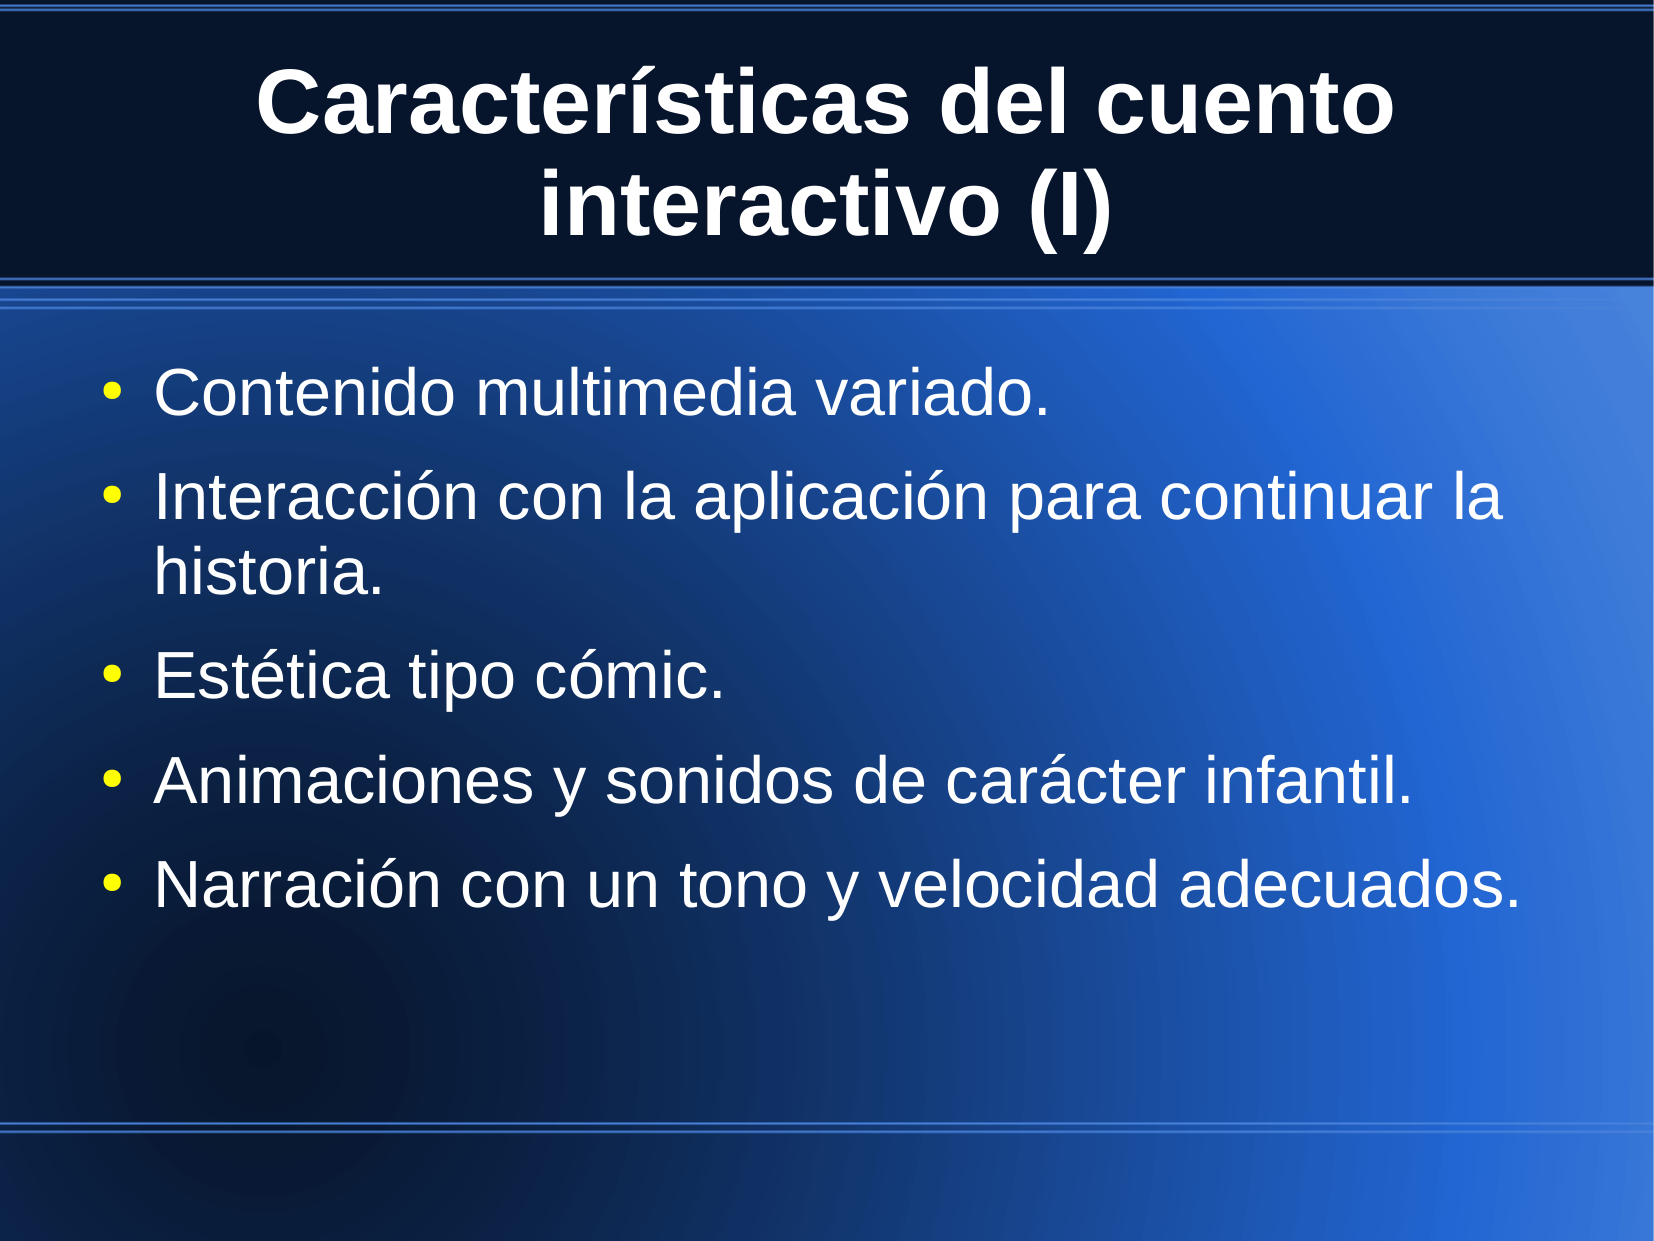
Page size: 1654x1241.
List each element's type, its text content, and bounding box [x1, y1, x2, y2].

picture [0, 0, 1654, 1241]
title Características del cuento interactivo (I) [82, 49, 1571, 257]
list Contenido multimedia variado. Interacción con la aplicación para continuar la historia. Estética tipo cómic. Animaciones y sonidos de carácter infantil. Narración con un tono y velocidad adecuados. [82, 355, 1571, 1058]
